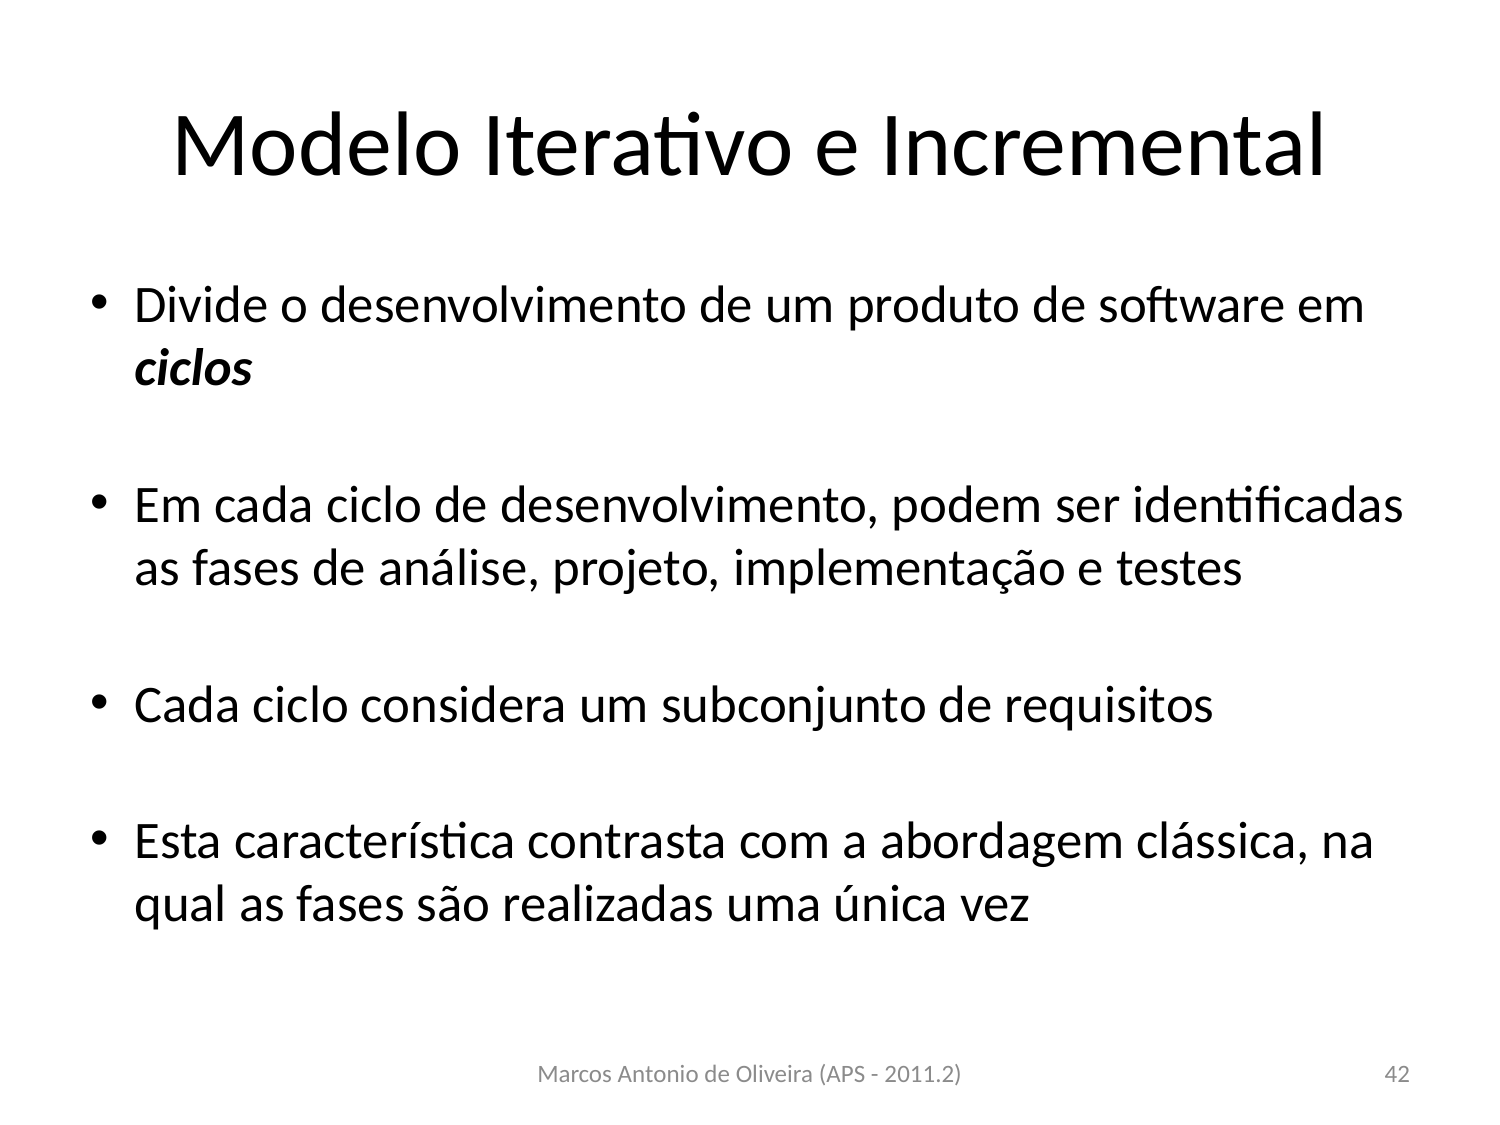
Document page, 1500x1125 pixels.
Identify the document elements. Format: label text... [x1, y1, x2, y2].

list Divide o desenvolvimento de um produto de software em ciclos Em cada ciclo de desenvolvimento, podem ser identificadas as fases de análise, projeto, implementação e testes Cada ciclo considera um subconjunto de requisitos Esta característica contrasta com a abordagem clássica, na qual as fases são realizadas uma única vez [75, 262, 1425, 1005]
title Modelo Iterativo e Incremental [75, 45, 1425, 233]
slide_number <número> [1074, 1042, 1425, 1103]
footer Marcos Antonio de Oliveira (APS - 2011.2) [512, 1042, 988, 1103]
